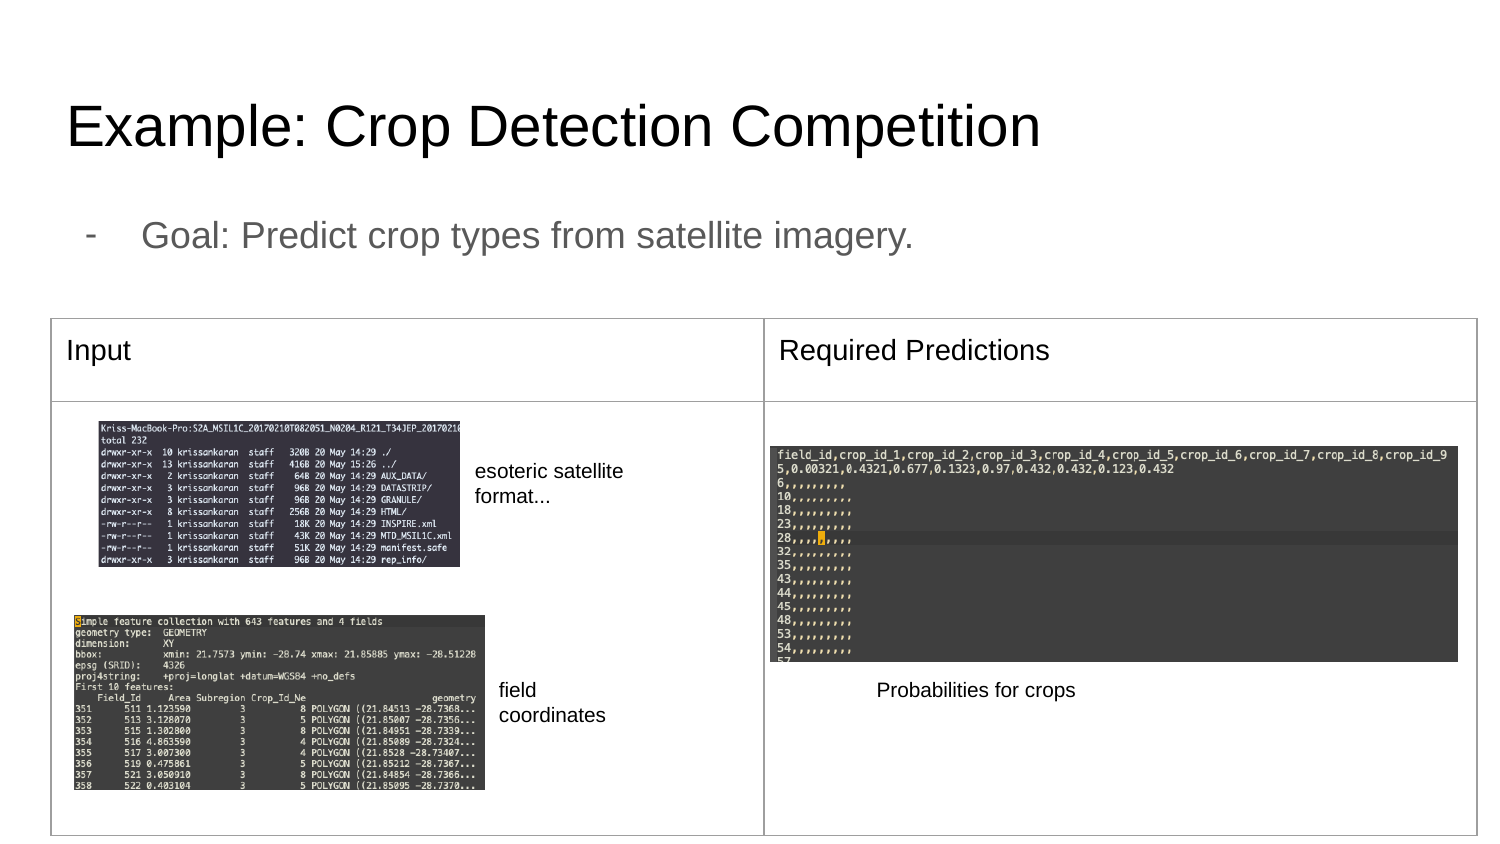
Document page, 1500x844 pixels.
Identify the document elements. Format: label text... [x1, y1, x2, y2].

text_box field coordinates [484, 661, 626, 756]
picture [74, 615, 485, 791]
text_box esoteric satellite format... [459, 442, 641, 520]
picture [98, 421, 460, 567]
title Example: Crop Detection Competition [51, 72, 1449, 167]
table_header Required Predictions [765, 319, 1476, 401]
table_cell [52, 402, 763, 835]
text_box Probabilities for crops [861, 661, 1212, 756]
table_header Input [52, 319, 763, 401]
list Goal: Predict crop types from satellite imagery. [51, 189, 1449, 318]
table_cell [765, 402, 1476, 835]
picture [770, 446, 1458, 662]
